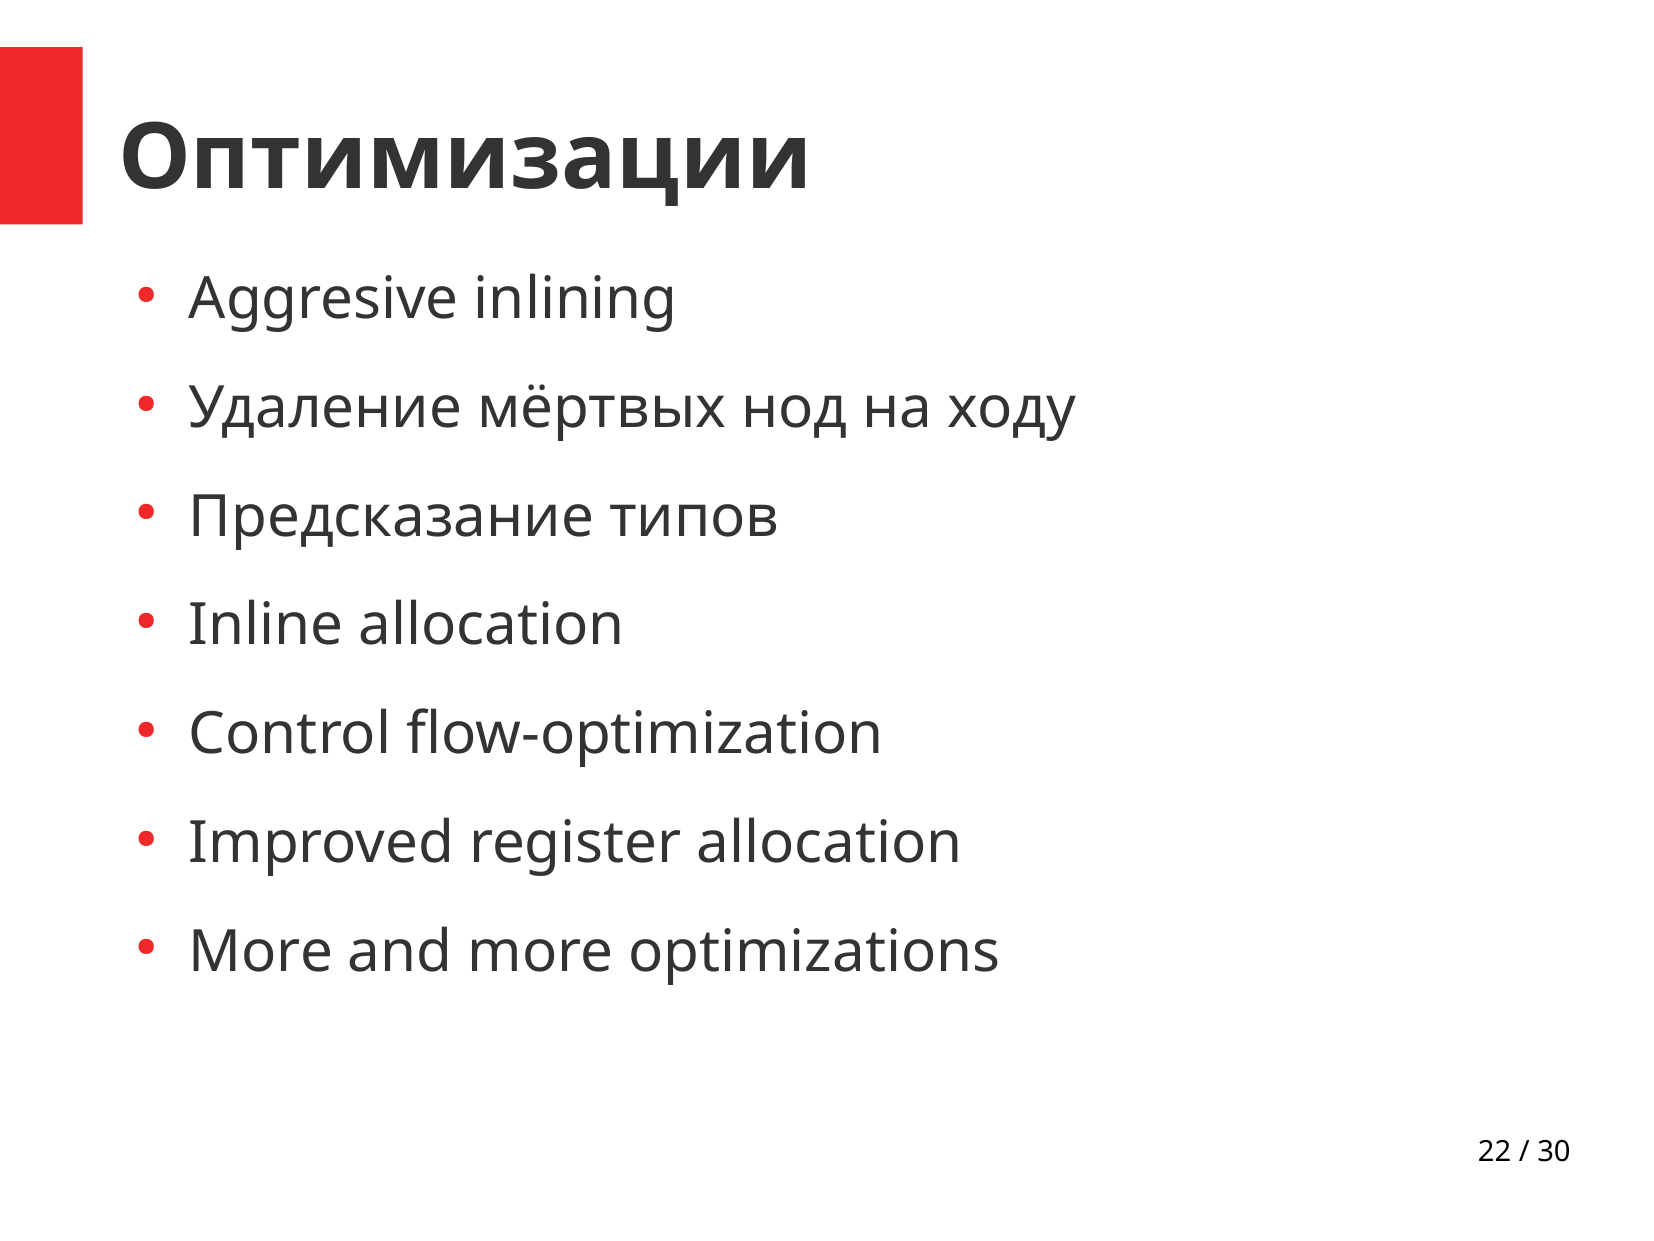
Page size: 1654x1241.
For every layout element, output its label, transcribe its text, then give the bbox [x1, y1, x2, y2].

list Aggresive inlining Удаление мёртвых нод на ходу Предсказание типов Inline allocation Control flow-optimization Improved register allocation More and more optimizations [118, 256, 1536, 1074]
title Оптимизации [118, 49, 1571, 257]
